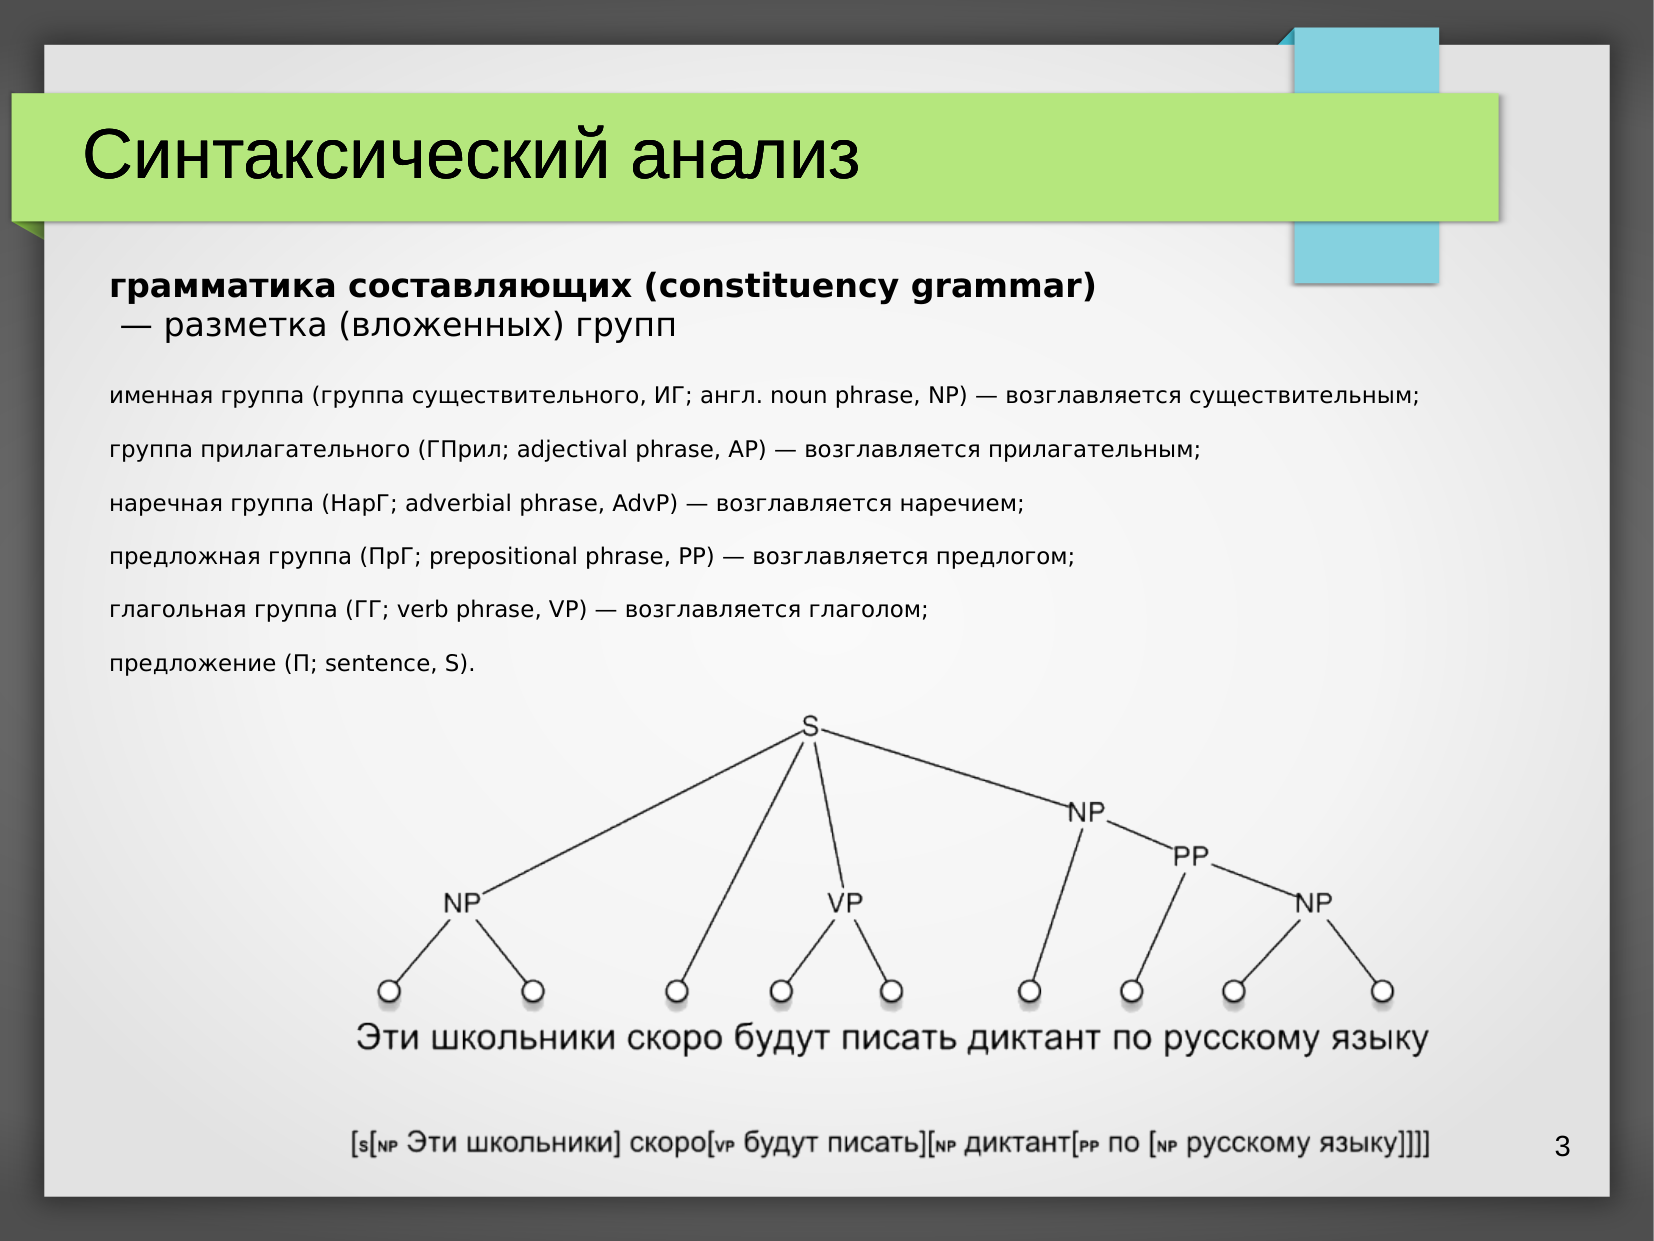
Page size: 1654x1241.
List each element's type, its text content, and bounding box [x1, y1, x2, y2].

title Синтаксический анализ [82, 114, 993, 194]
picture [0, 0, 1654, 1241]
text_box грамматика составляющих (constituency grammar) — разметка (вложенных) групп именная группа (группа существительного, ИГ; англ. noun phrase, NP) — возглавляется существительным; группа прилагательного (ГПрил; adjectival phrase, AP) — возглавляется прилагательным; наречная группа (НарГ; adverbial phrase, AdvP) — возглавляется наречием; предложная группа (ПрГ; prepositional phrase, PP) — возглавляется предлогом; глагольная группа (ГГ; verb phrase, VP) — возглавляется глаголом; предложение (П; sentence, S). [94, 259, 1453, 712]
